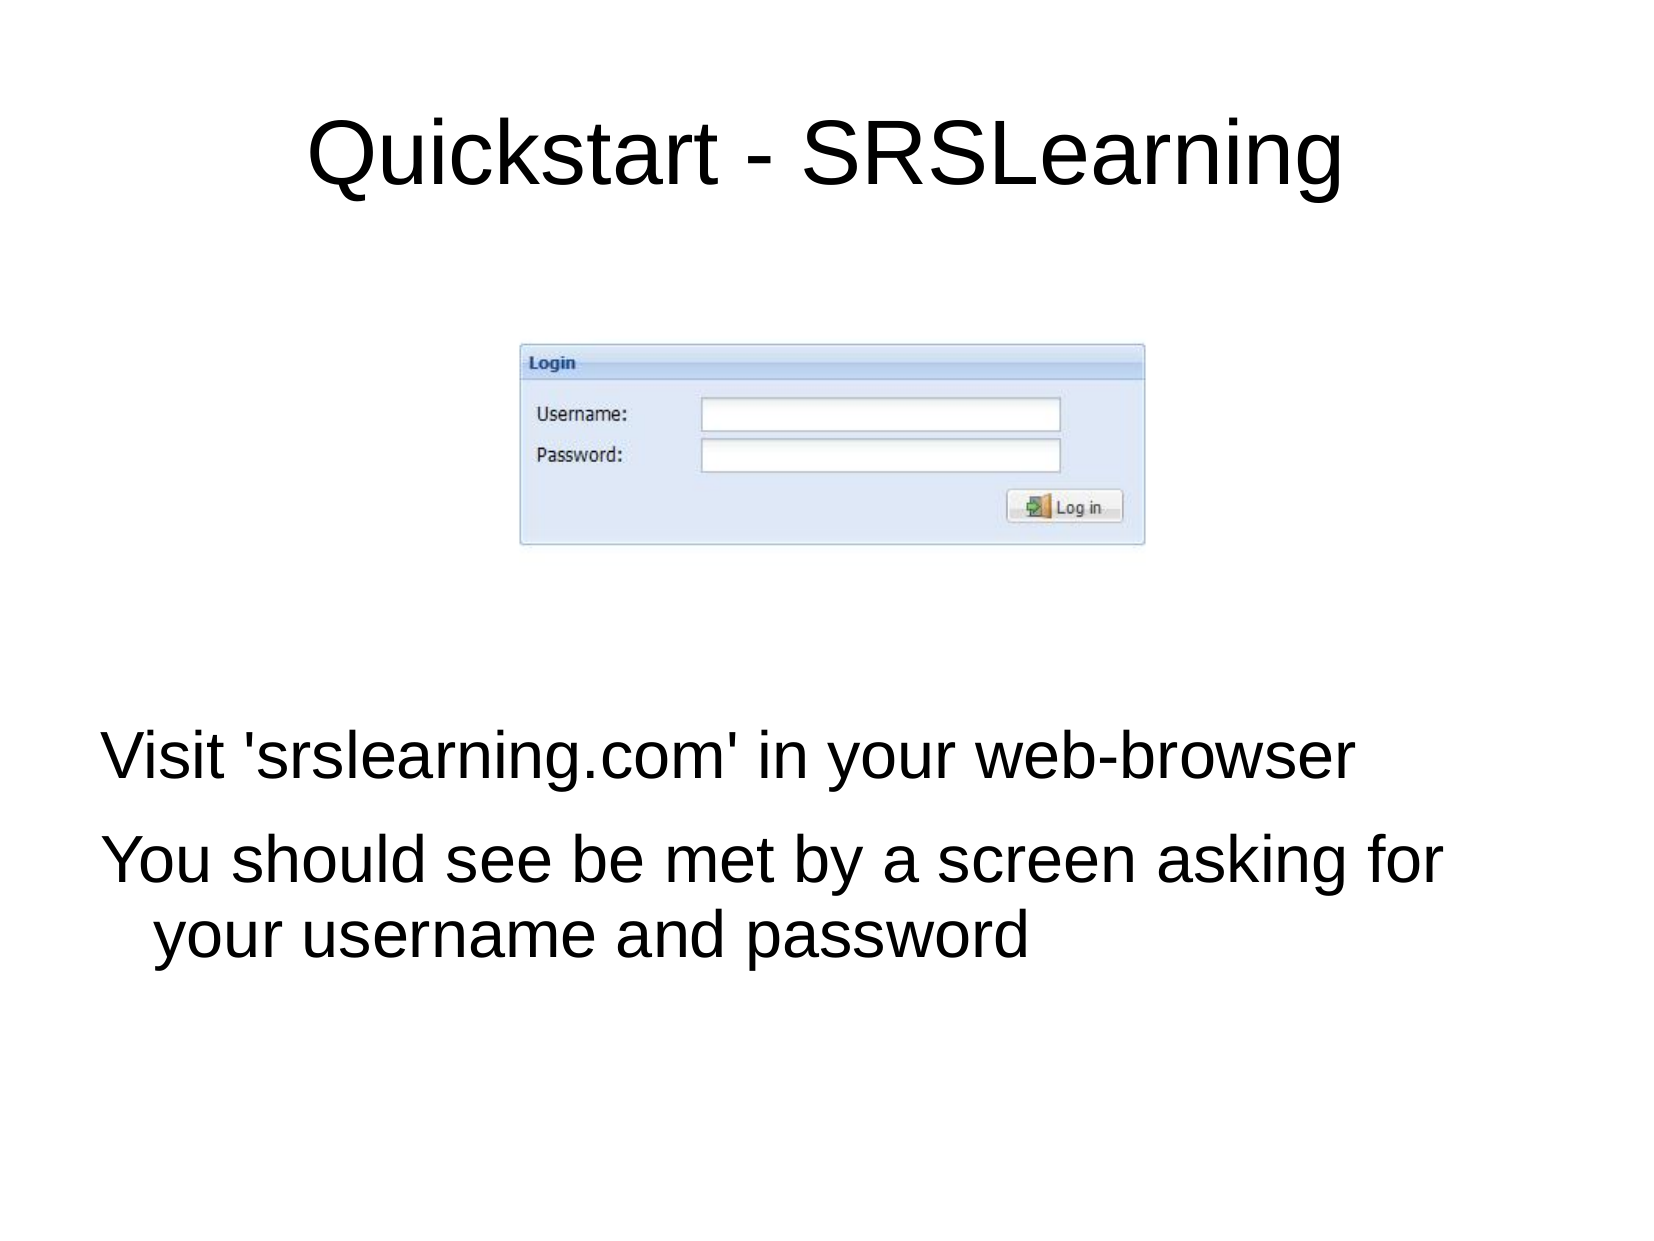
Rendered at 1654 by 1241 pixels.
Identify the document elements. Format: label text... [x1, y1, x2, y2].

list Visit 'srslearning.com' in your web-browser You should see be met by a screen asking for your username and password [82, 717, 1571, 1094]
picture [501, 322, 1163, 569]
title Quickstart - SRSLearning [82, 56, 1571, 250]
